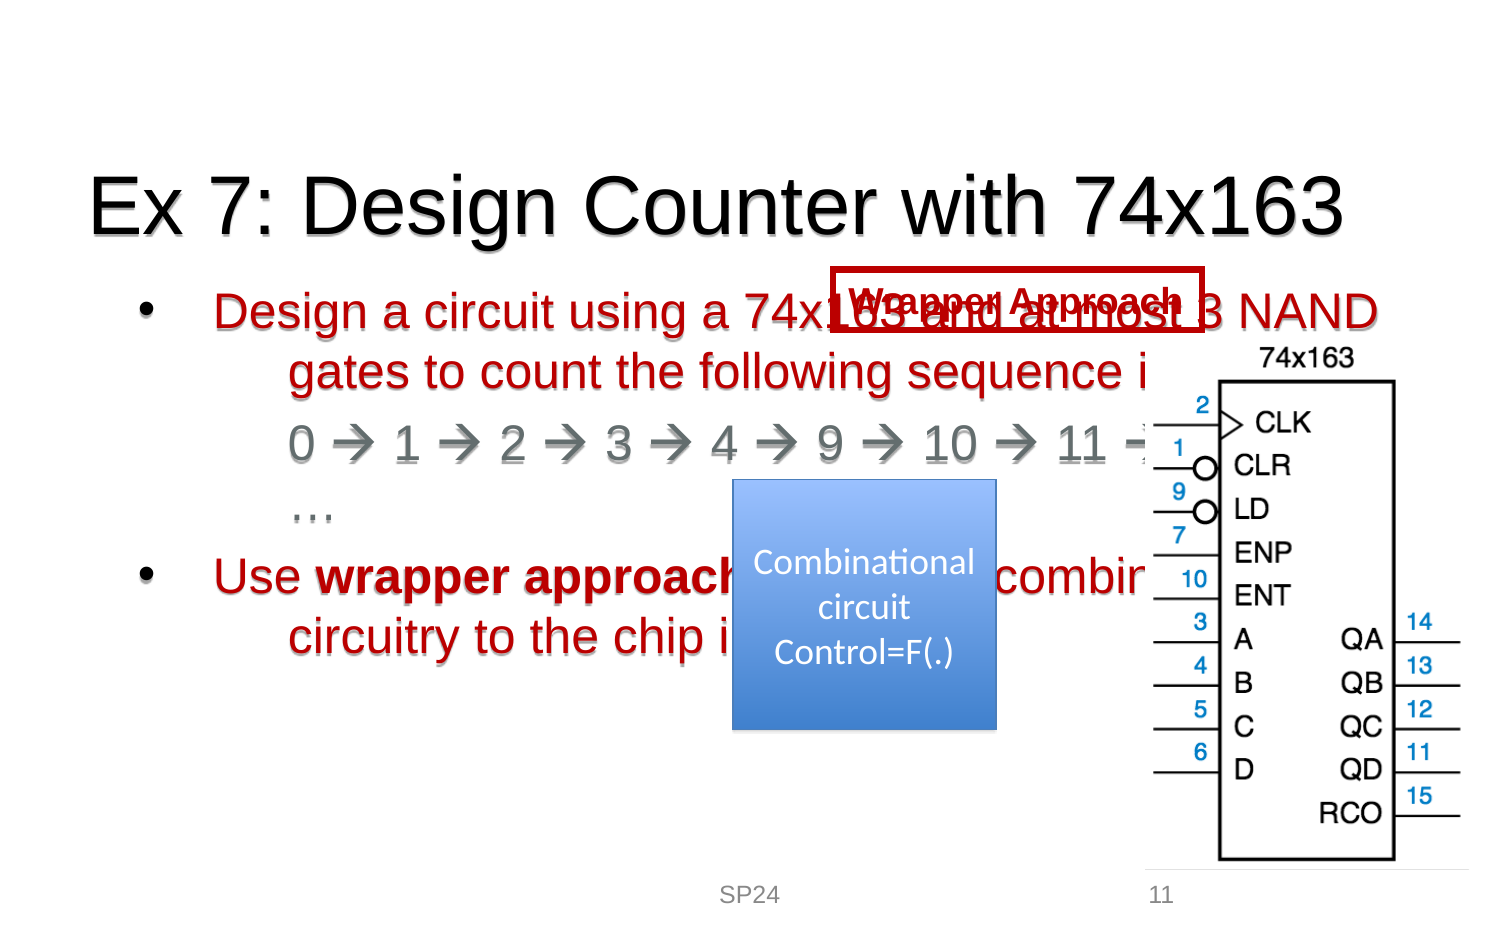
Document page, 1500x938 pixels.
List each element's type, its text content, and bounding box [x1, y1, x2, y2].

text_box Combinational circuit Control=F(.) [733, 479, 996, 729]
footer SP24 [496, 868, 1004, 919]
title Ex 7: Design Counter with 74x163 [72, 143, 1434, 251]
picture [1145, 341, 1471, 869]
slide_number <number> [1133, 868, 1471, 919]
text_box Wrapper Approach [833, 269, 1203, 331]
list Design a circuit using a 74x163 and at most 3 NAND gates to count the following sequence in binary: 0  1  2  3  4  9  10  11  12  0  … Use wrapper approach by adding combinational circuitry to the chip inputs [122, 270, 1434, 849]
